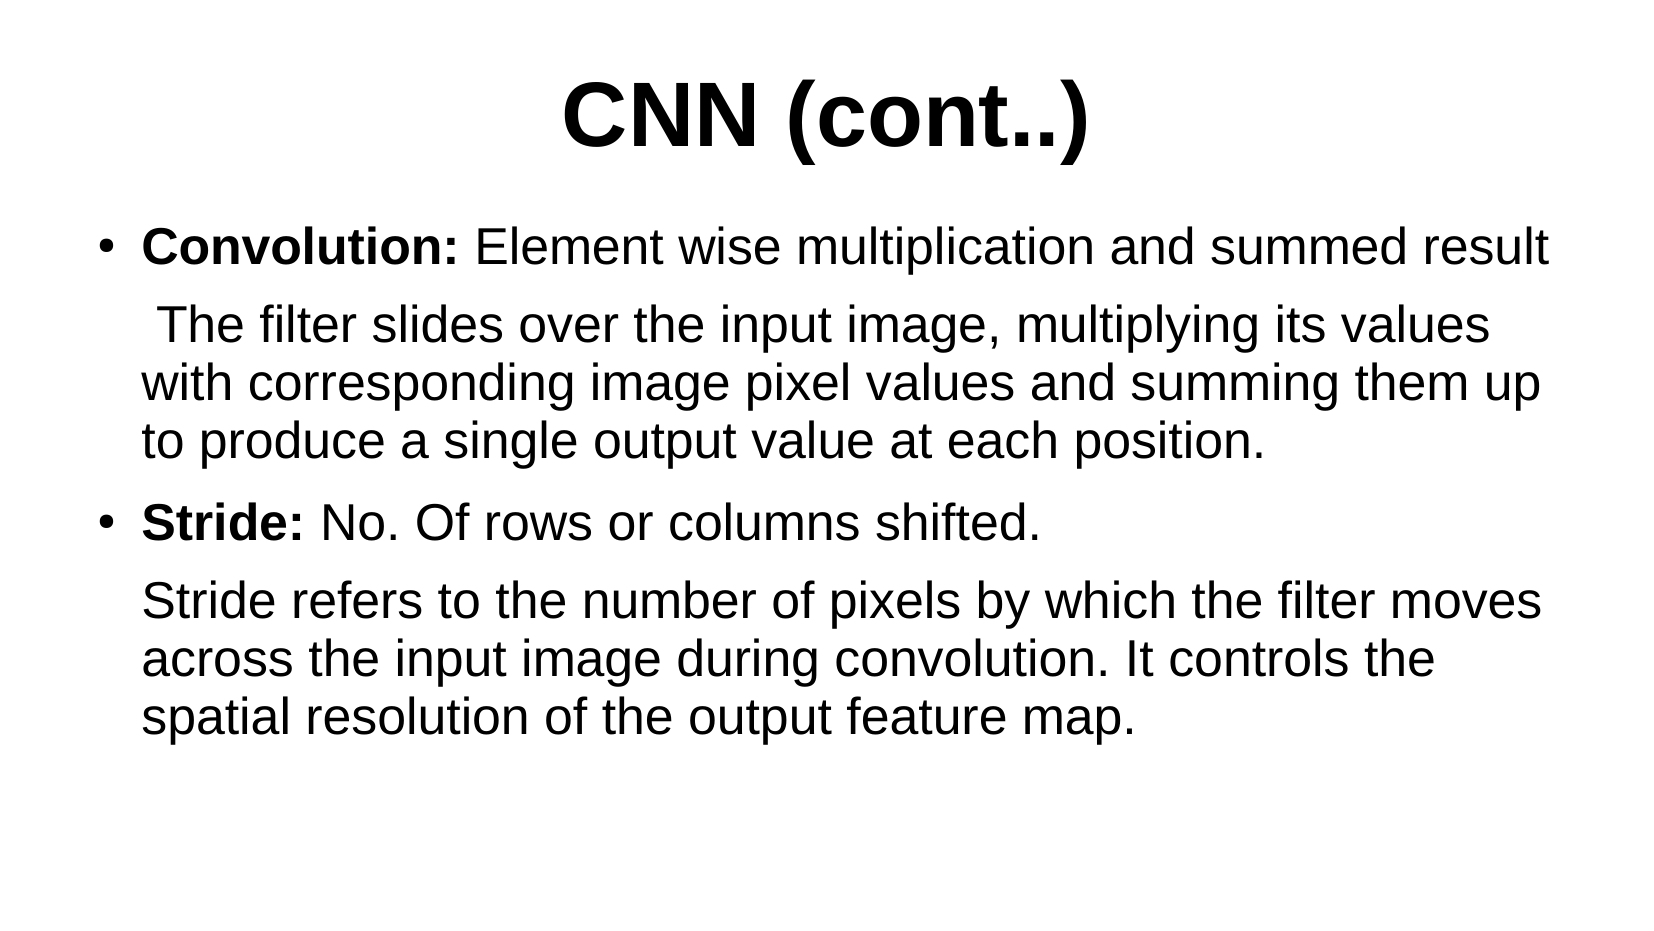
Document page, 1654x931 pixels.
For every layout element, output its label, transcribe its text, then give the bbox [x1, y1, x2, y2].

list Convolution: Element wise multiplication and summed result The filter slides over the input image, multiplying its values with corresponding image pixel values and summing them up to produce a single output value at each position. Stride: No. Of rows or columns shifted. Stride refers to the number of pixels by which the filter moves across the input image during convolution. It controls the spatial resolution of the output feature map. [82, 217, 1571, 758]
title CNN (cont..) [82, 37, 1571, 193]
